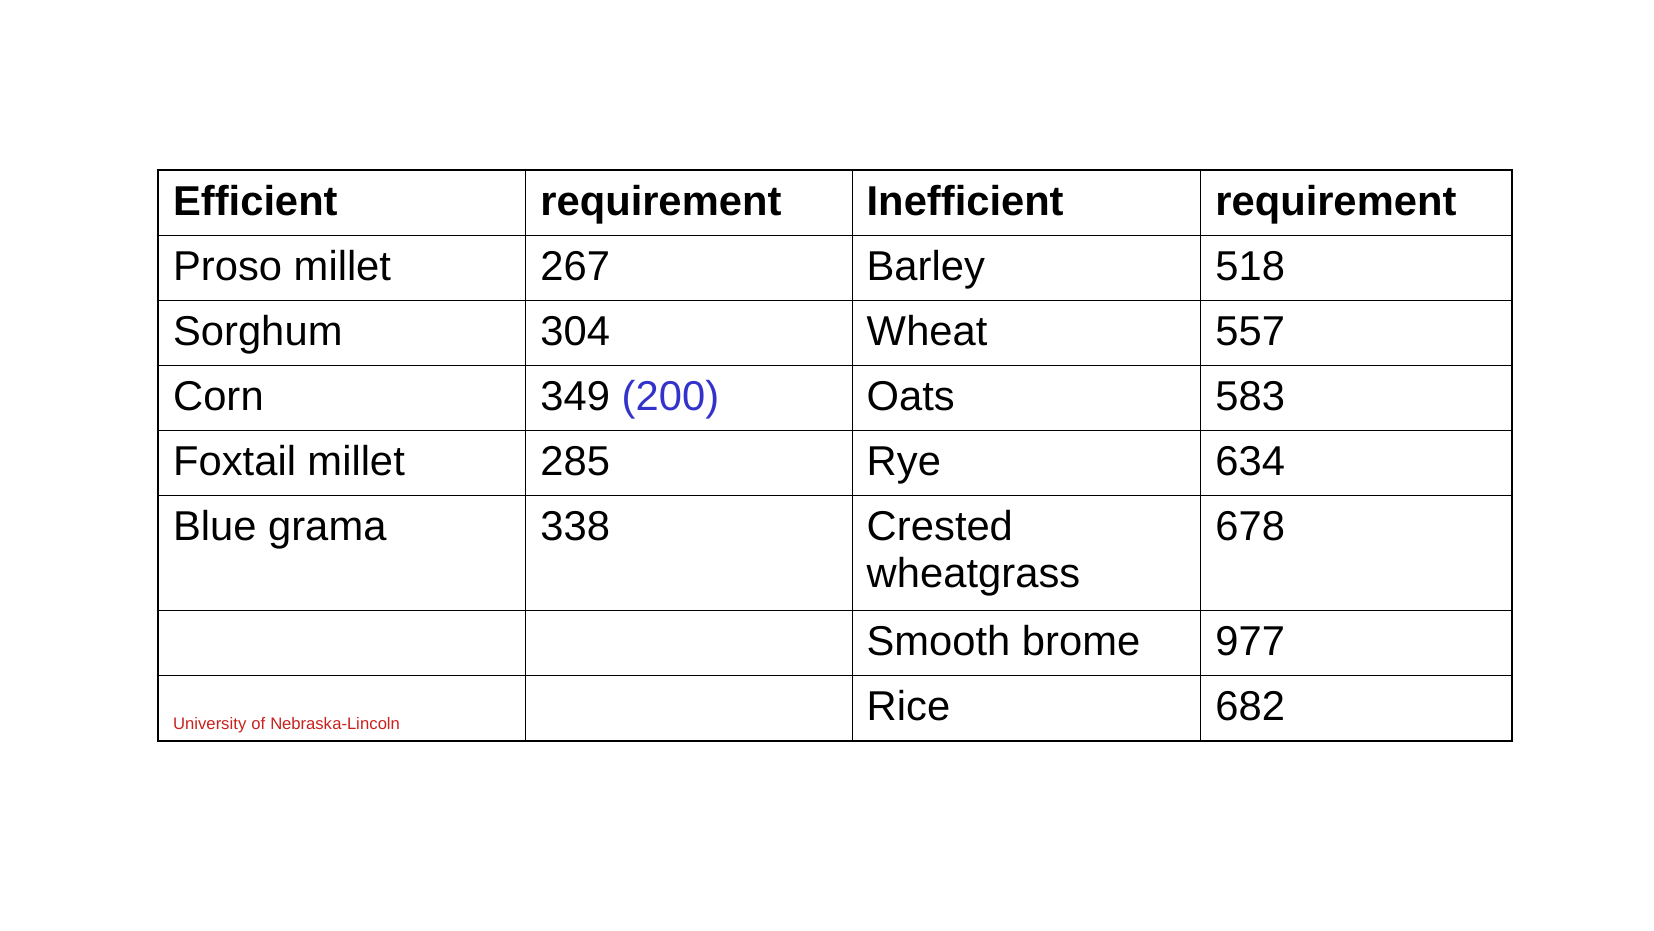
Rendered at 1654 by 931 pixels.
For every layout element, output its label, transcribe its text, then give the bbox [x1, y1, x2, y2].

table_cell 304 [526, 301, 852, 365]
table_cell 678 [1201, 496, 1511, 610]
table_header Efficient [159, 171, 525, 235]
table_cell Barley [853, 236, 1200, 300]
table_cell Wheat [853, 301, 1200, 365]
table_cell Rice [853, 676, 1200, 740]
table_cell Sorghum [159, 301, 525, 365]
table_cell 583 [1201, 366, 1511, 430]
table_cell [159, 611, 525, 675]
table_cell 518 [1201, 236, 1511, 300]
table_cell Blue grama [159, 496, 525, 610]
table_cell Proso millet [159, 236, 525, 300]
table_cell 682 [1201, 676, 1511, 740]
table_cell [526, 611, 852, 675]
table_header Inefficient [853, 171, 1200, 235]
table_cell Foxtail millet [159, 431, 525, 495]
table_cell [526, 676, 852, 740]
table_cell 338 [526, 496, 852, 610]
table_cell 977 [1201, 611, 1511, 675]
table_cell 557 [1201, 301, 1511, 365]
table_cell Rye [853, 431, 1200, 495]
table_cell Corn [159, 366, 525, 430]
table_cell 634 [1201, 431, 1511, 495]
table_cell Crested wheatgrass [853, 496, 1200, 610]
table_cell 285 [526, 431, 852, 495]
table_header requirement [1201, 171, 1511, 235]
table_cell 267 [526, 236, 852, 300]
table_header requirement [526, 171, 852, 235]
table_cell Oats [853, 366, 1200, 430]
table_cell Smooth brome [853, 611, 1200, 675]
table_cell [159, 676, 525, 740]
table_cell 349 (200) [526, 366, 852, 430]
text_box University of Nebraska-Lincoln [158, 706, 416, 741]
